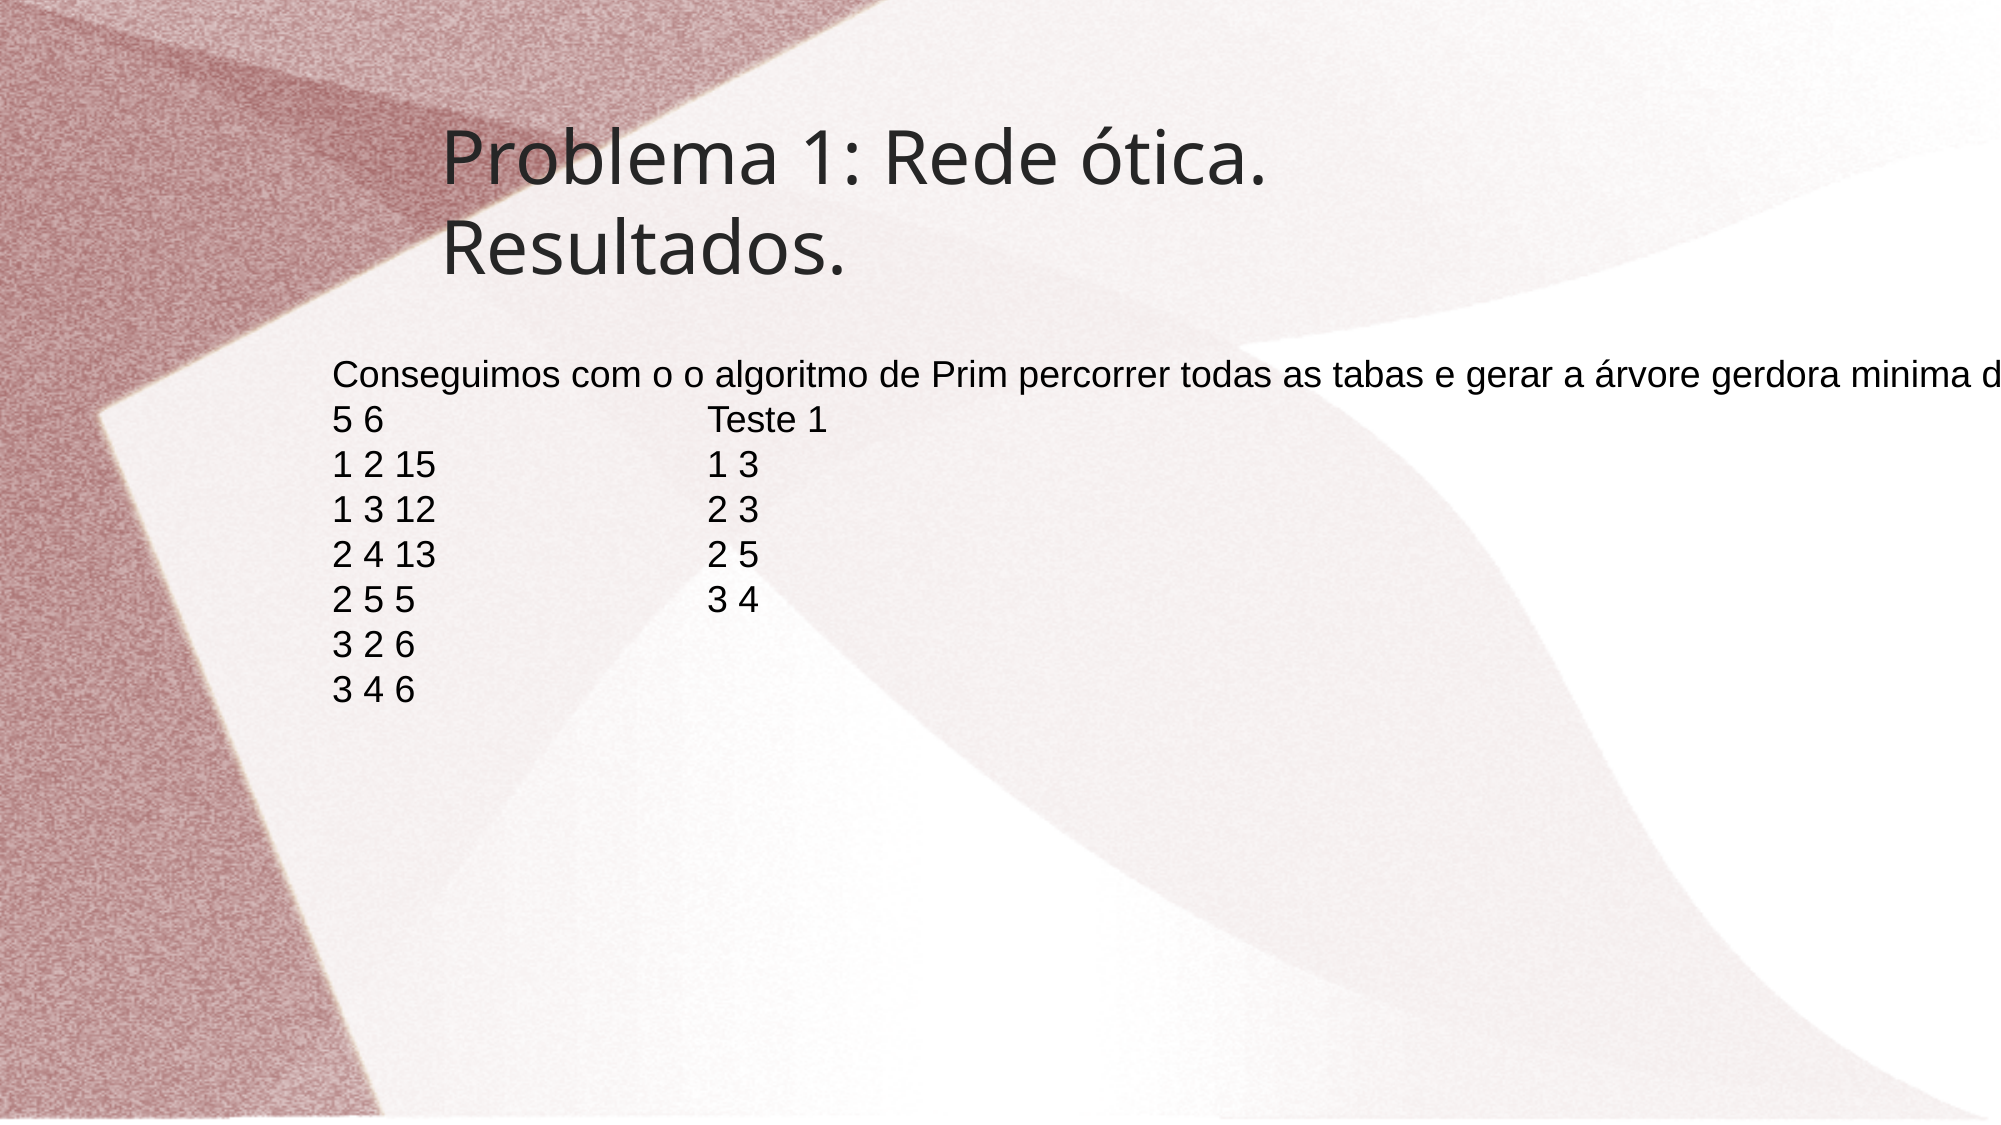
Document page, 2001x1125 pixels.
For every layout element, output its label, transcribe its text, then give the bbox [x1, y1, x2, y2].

text_box Problema 1: Rede ótica. Resultados. [425, 102, 1888, 313]
picture [0, 0, 2001, 1125]
text_box Conseguimos com o o algoritmo de Prim percorrer todas as tabas e gerar a árvore gerdora minima do problema. 5 6 Teste 1 1 2 15 1 3 1 3 12 2 3 2 4 13 2 5 2 5 5 3 4 3 2 6 3 4 6 [317, 342, 1801, 735]
